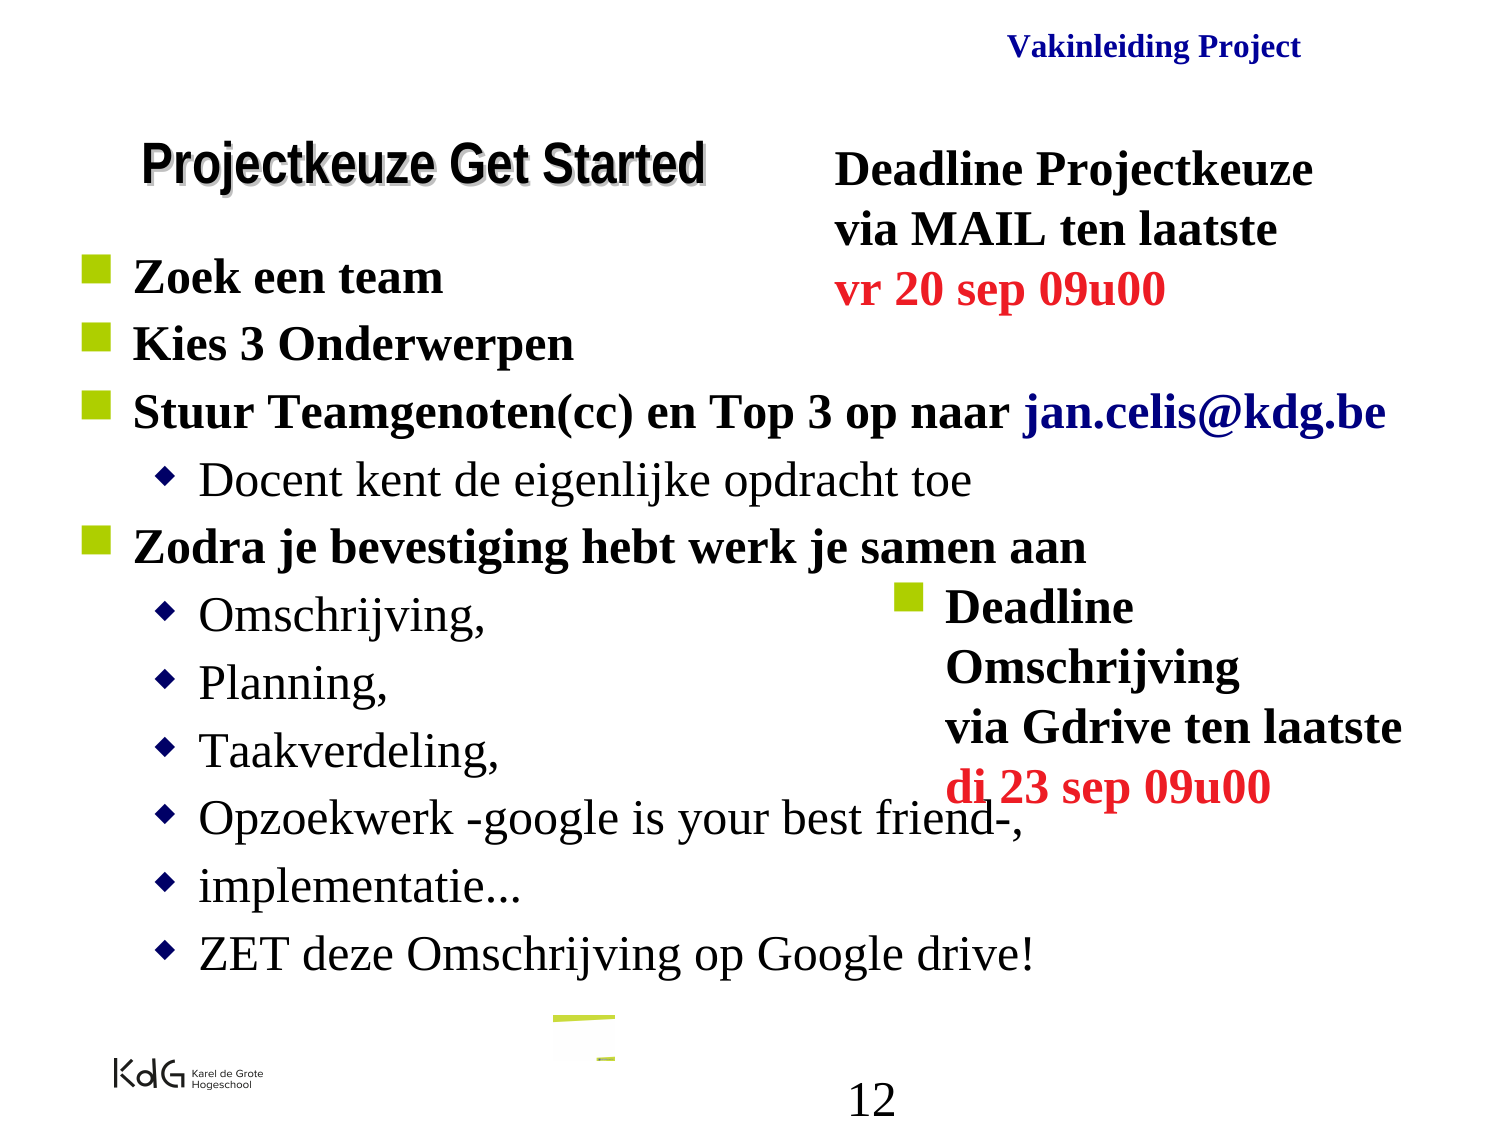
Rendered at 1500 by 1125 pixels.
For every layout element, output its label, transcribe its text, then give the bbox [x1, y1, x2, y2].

text_box Deadline Omschrijving via Gdrive ten laatste di 23 sep 09u00 [875, 565, 1444, 821]
title Projectkeuze Get Started [141, 72, 1447, 253]
text_box Deadline Projectkeuze via MAIL ten laatste vr 20 sep 09u00 [819, 128, 1388, 383]
picture [114, 1058, 263, 1090]
list Zoek een team Kies 3 Onderwerpen Stuur Teamgenoten(cc) en Top 3 op naar jan.celis@kdg.be Docent kent de eigenlijke opdracht toe Zodra je bevestiging hebt werk je samen aan Omschrijving, Planning, Taakverdeling, Opzoekwerk -google is your best friend-, implementatie... ZET deze Omschrijving op Google drive! [77, 248, 1428, 991]
picture [553, 1015, 615, 1061]
